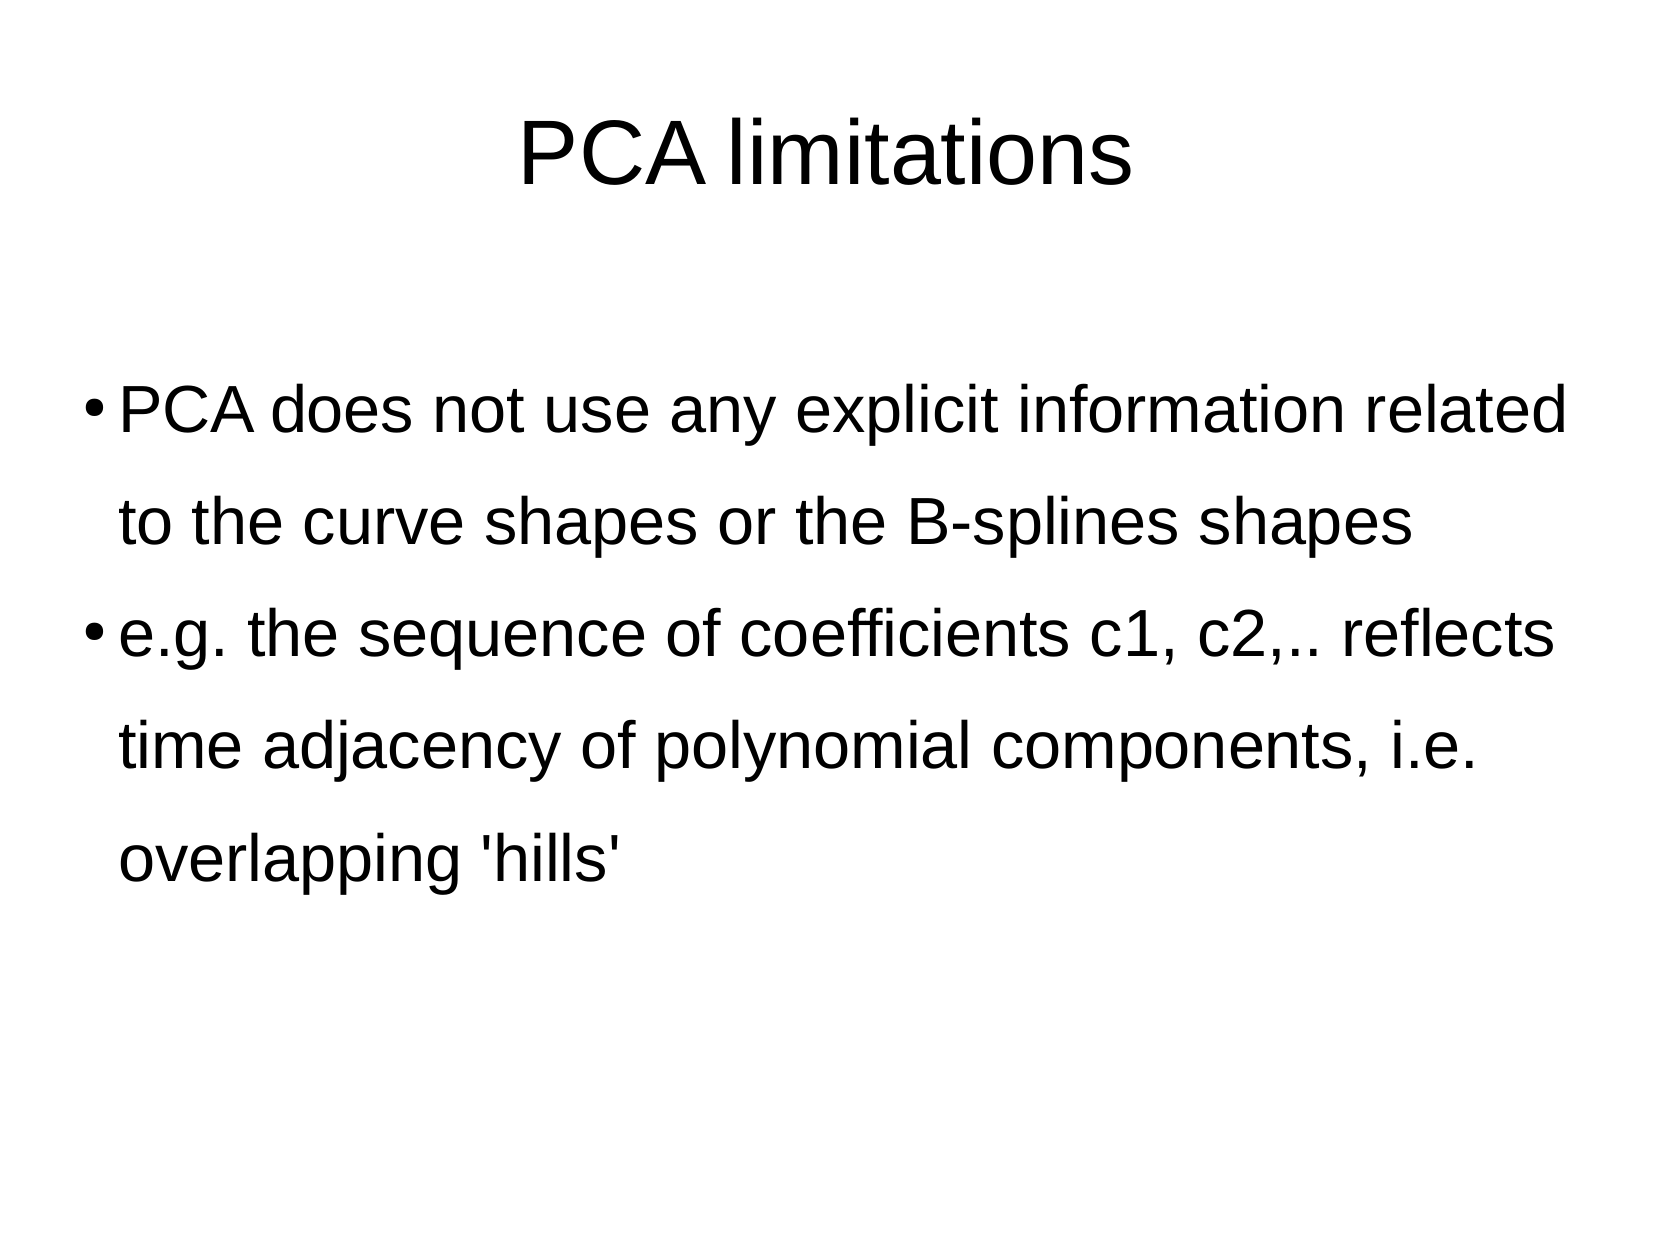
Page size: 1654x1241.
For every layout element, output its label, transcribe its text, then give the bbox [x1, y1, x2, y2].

subtitle PCA does not use any explicit information related to the curve shapes or the B-splines shapes e.g. the sequence of coefficients c1, c2,.. reflects time adjacency of polynomial components, i.e. overlapping 'hills' [82, 297, 1571, 933]
title PCA limitations [82, 49, 1571, 257]
